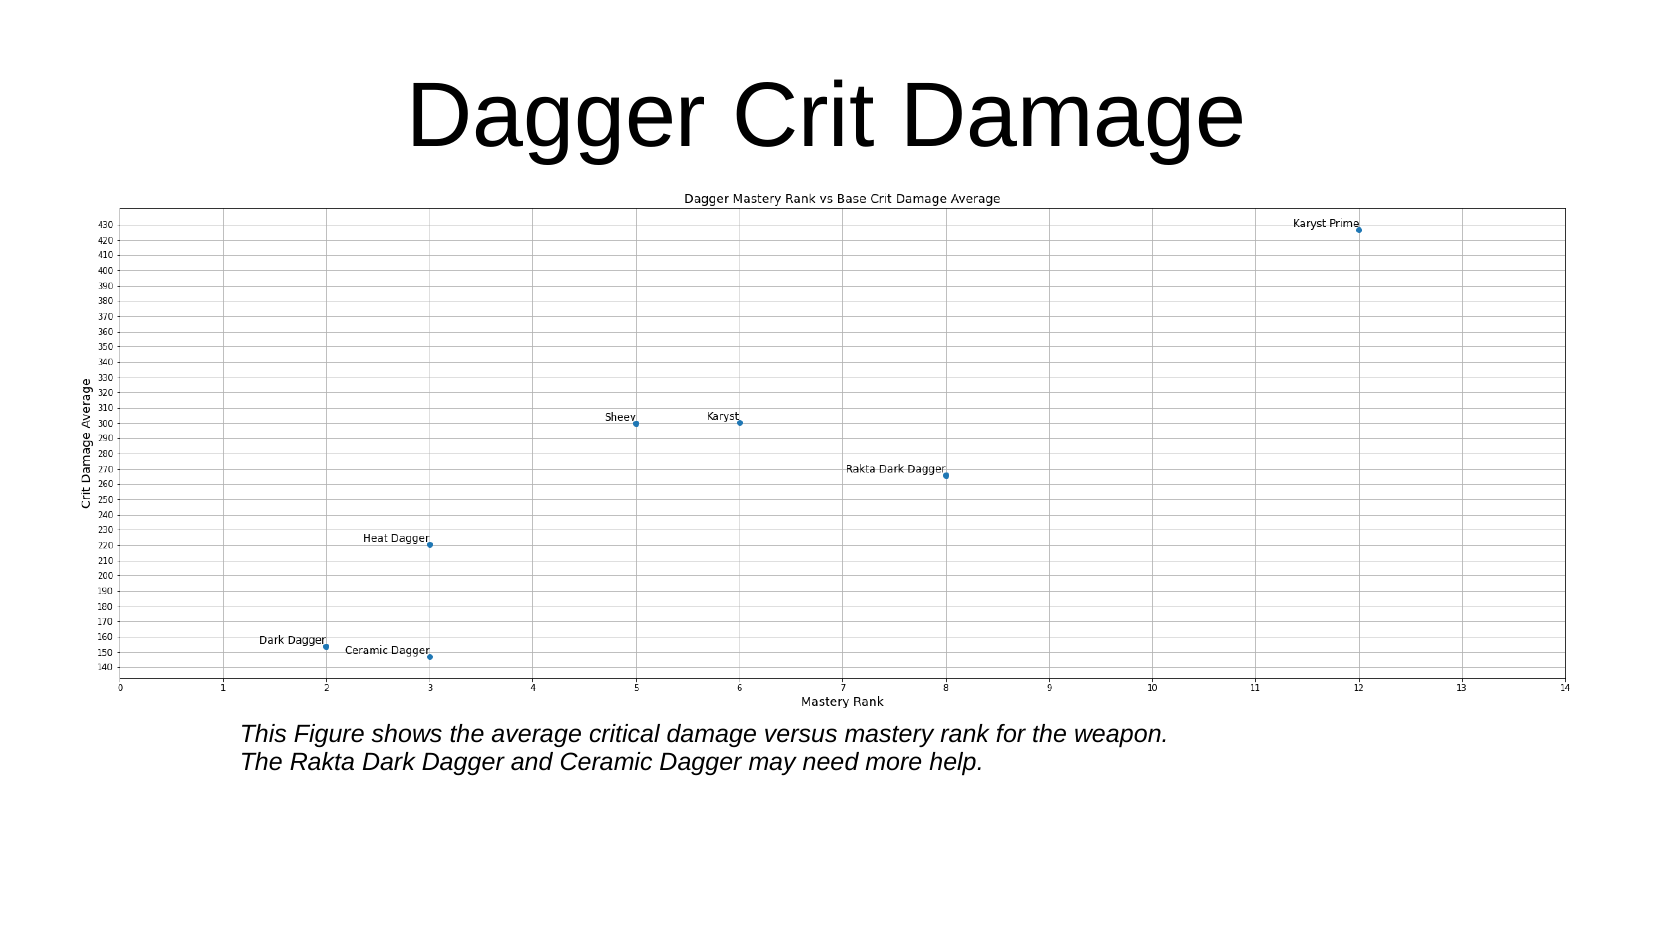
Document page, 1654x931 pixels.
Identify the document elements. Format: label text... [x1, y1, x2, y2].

text_box This Figure shows the average critical damage versus mastery rank for the weapon. The Rakta Dark Dagger and Ceramic Dagger may need more help. [225, 712, 1193, 784]
picture [75, 187, 1576, 714]
title Dagger Crit Damage [82, 37, 1571, 187]
